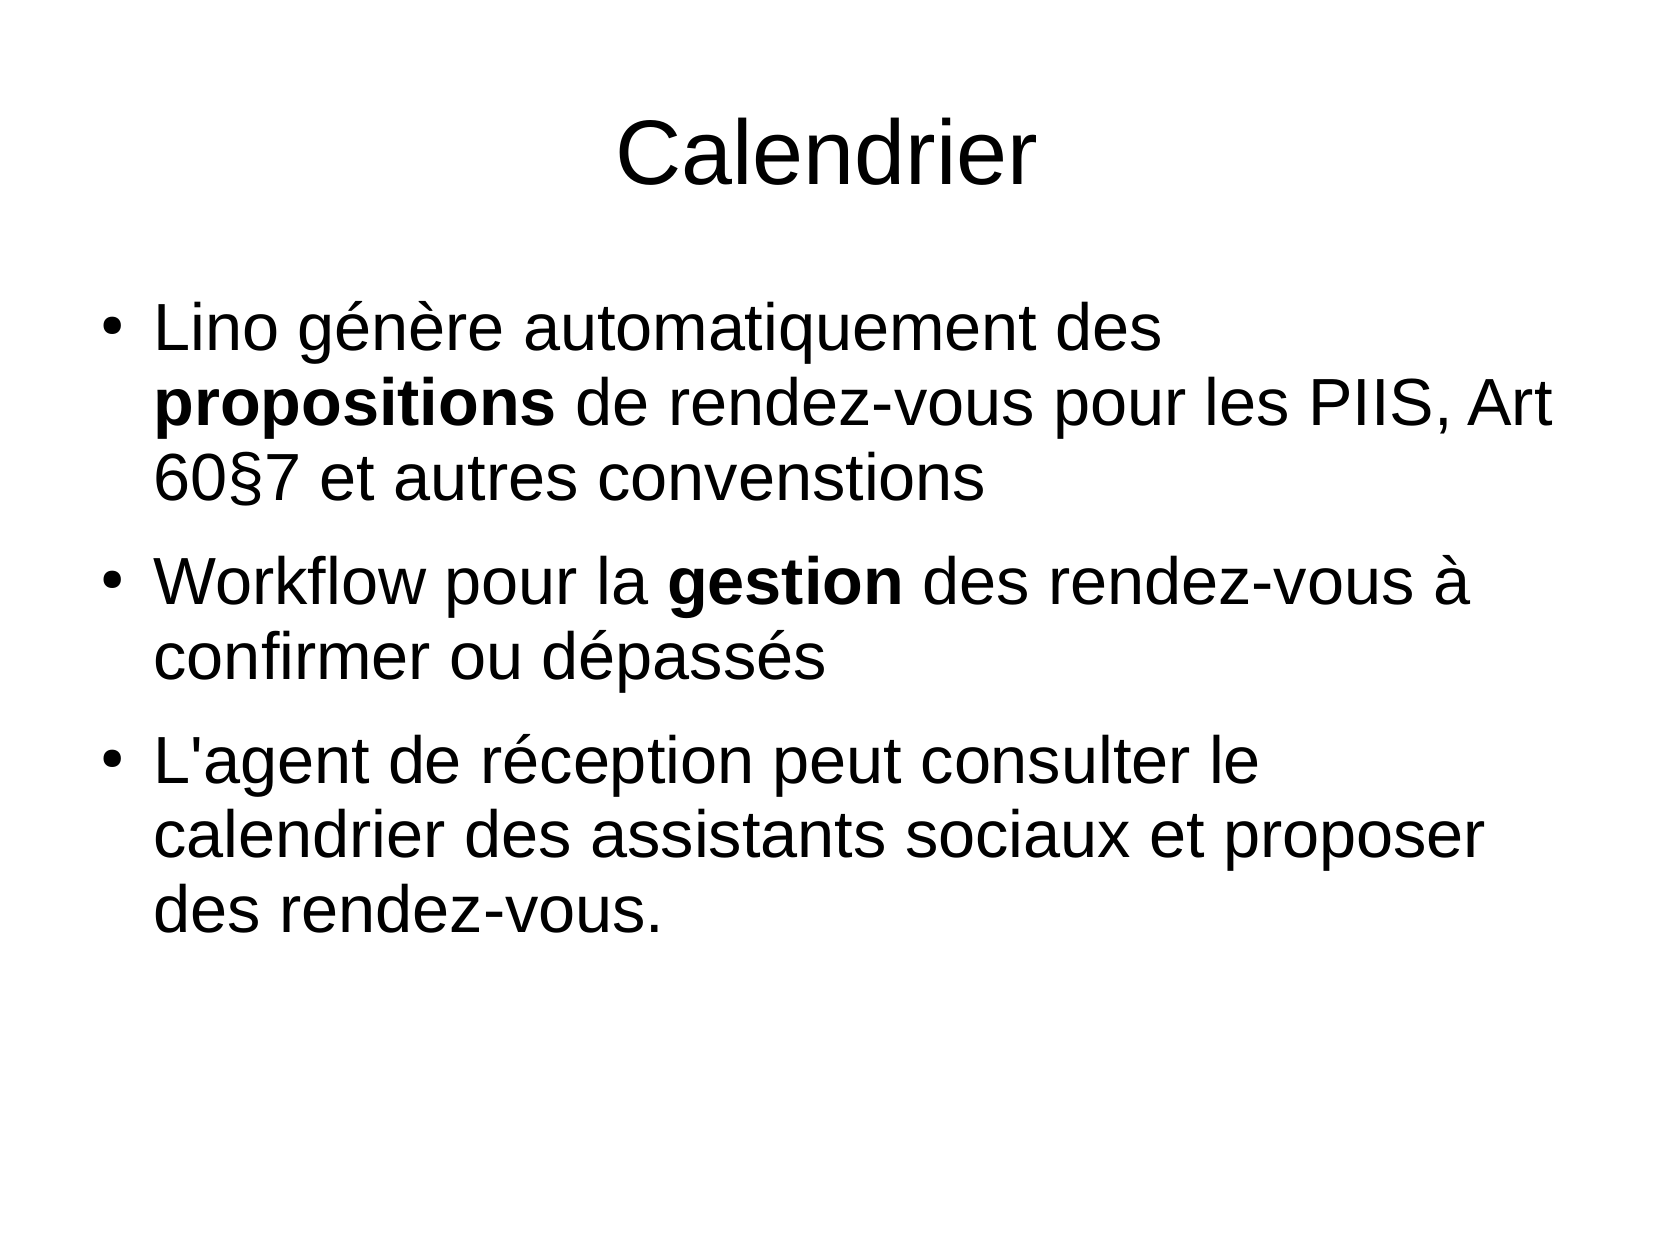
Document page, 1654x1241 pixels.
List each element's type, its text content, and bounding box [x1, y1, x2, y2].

list Lino génère automatiquement des propositions de rendez-vous pour les PIIS, Art 60§7 et autres convenstions Workflow pour la gestion des rendez-vous à confirmer ou dépassés L'agent de réception peut consulter le calendrier des assistants sociaux et proposer des rendez-vous. [82, 290, 1571, 1010]
title Calendrier [82, 49, 1571, 257]
